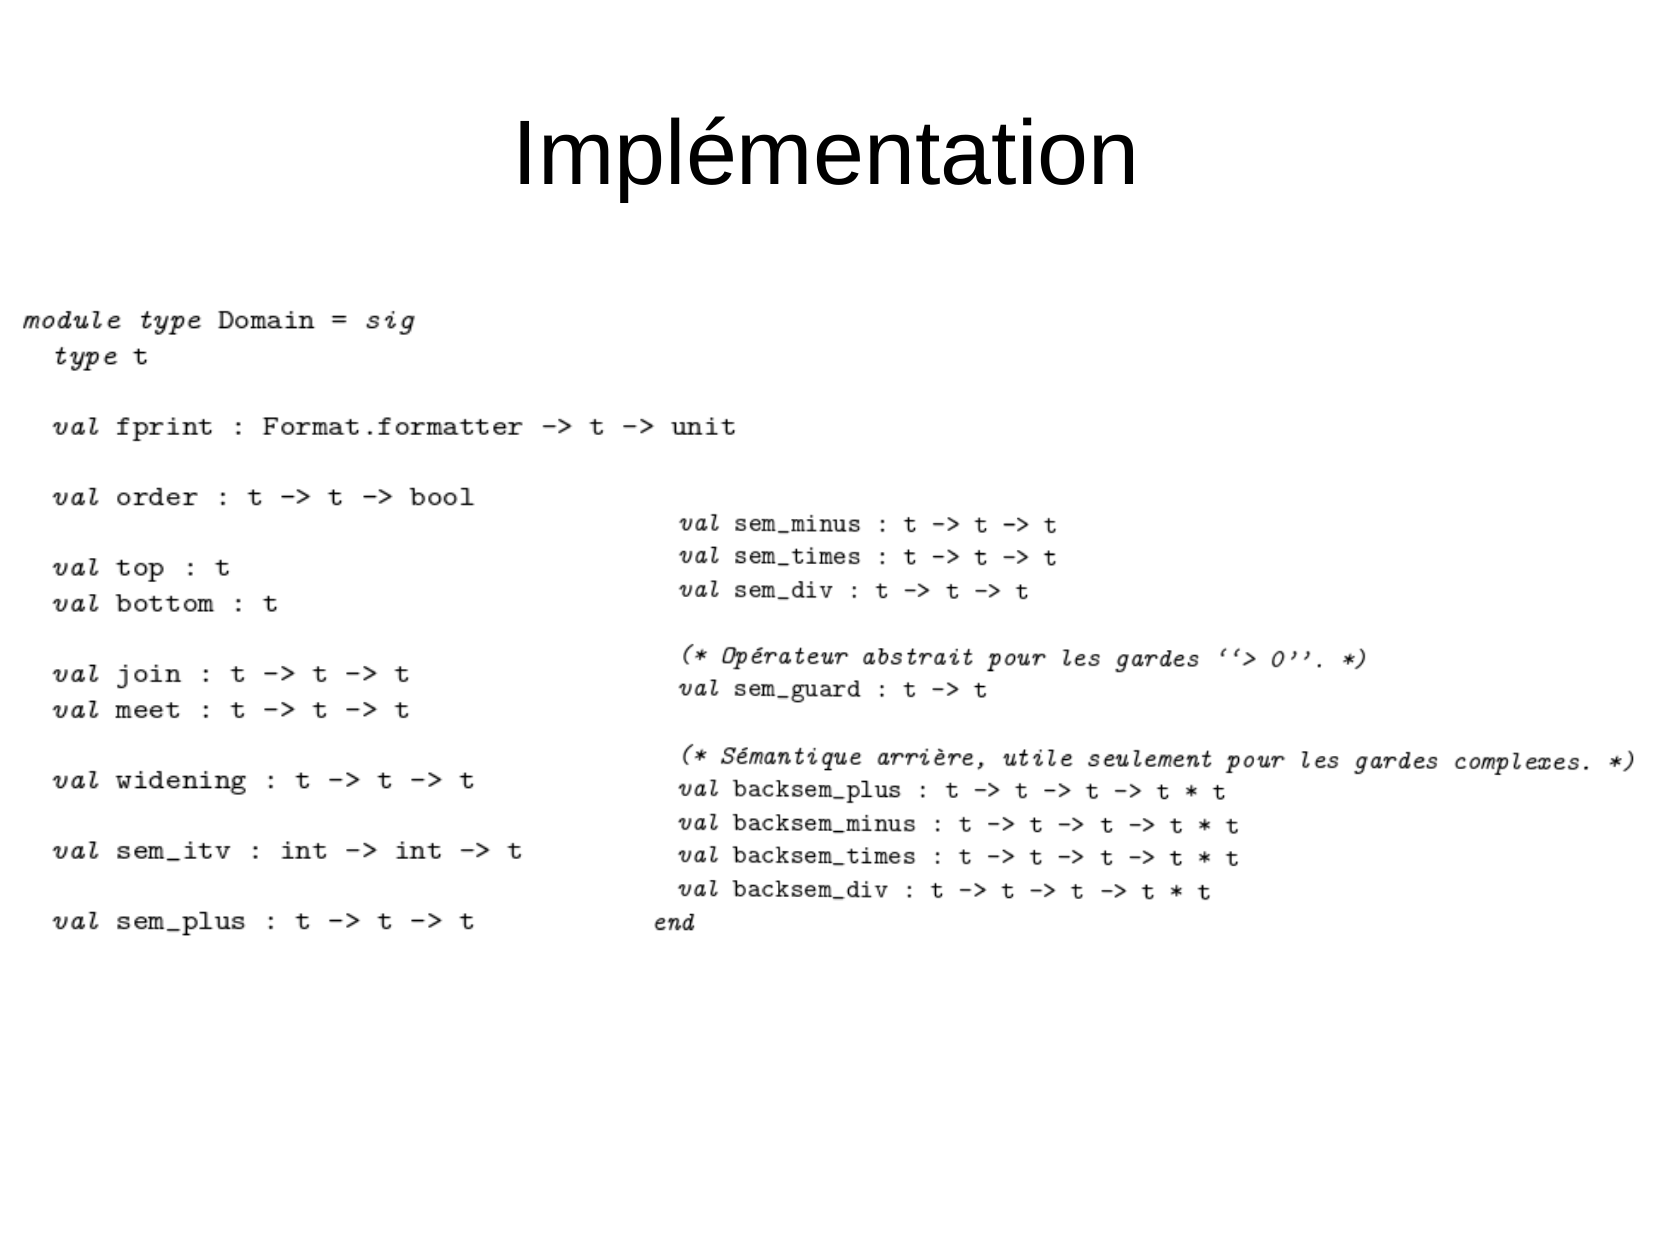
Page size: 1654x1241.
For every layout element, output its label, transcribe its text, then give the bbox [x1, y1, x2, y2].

title Implémentation [82, 49, 1571, 257]
picture [10, 302, 1642, 957]
